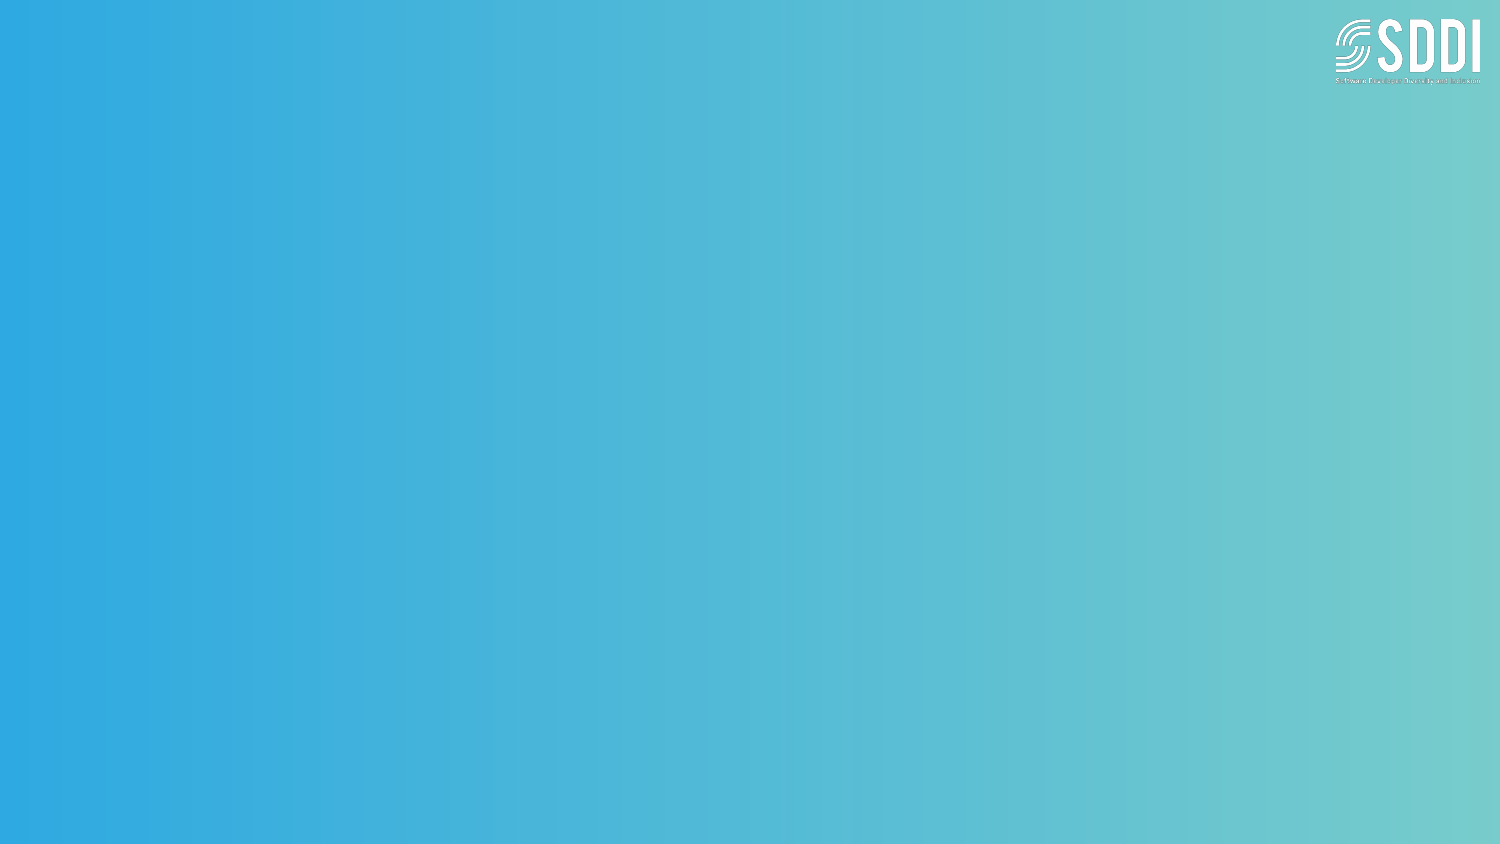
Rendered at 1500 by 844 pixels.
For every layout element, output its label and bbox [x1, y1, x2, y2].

picture [1336, 19, 1480, 85]
